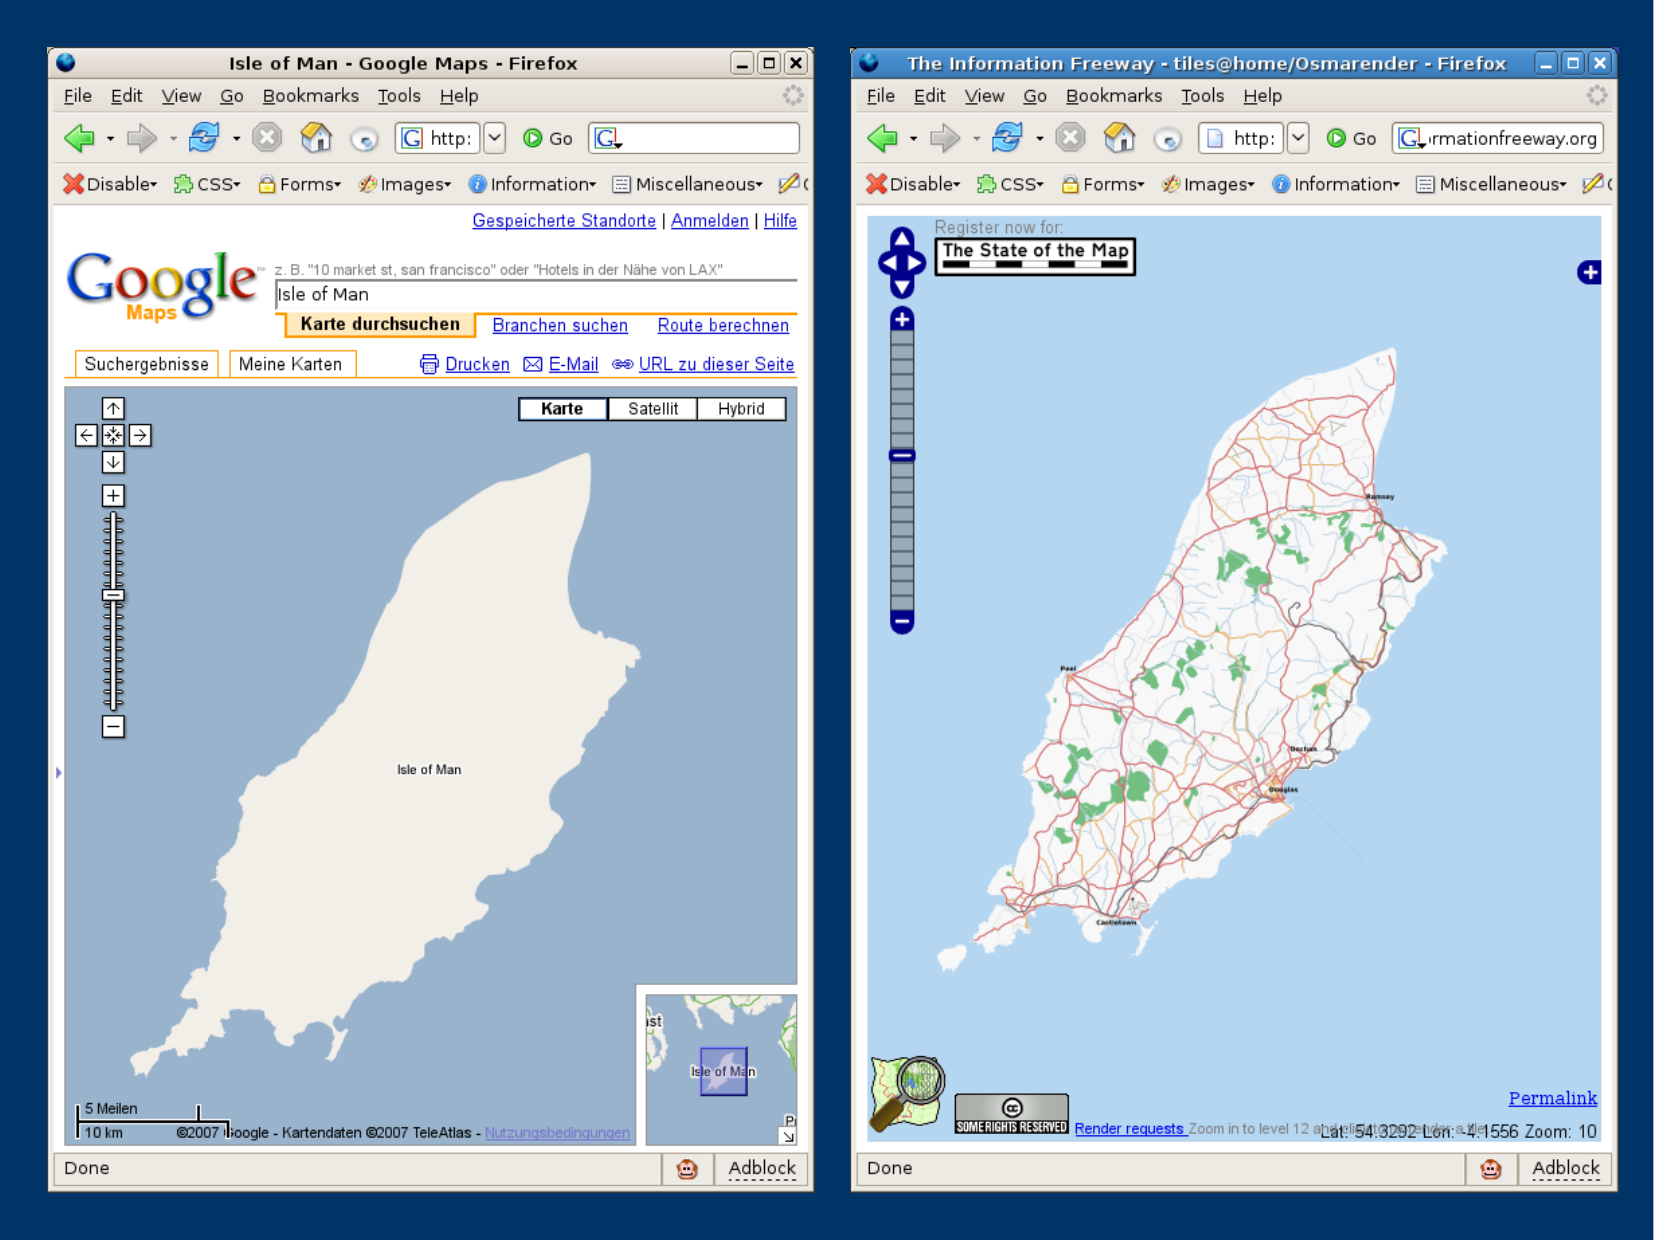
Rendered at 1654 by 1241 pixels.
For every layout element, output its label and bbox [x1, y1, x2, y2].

picture [850, 47, 1619, 1193]
picture [47, 47, 815, 1193]
